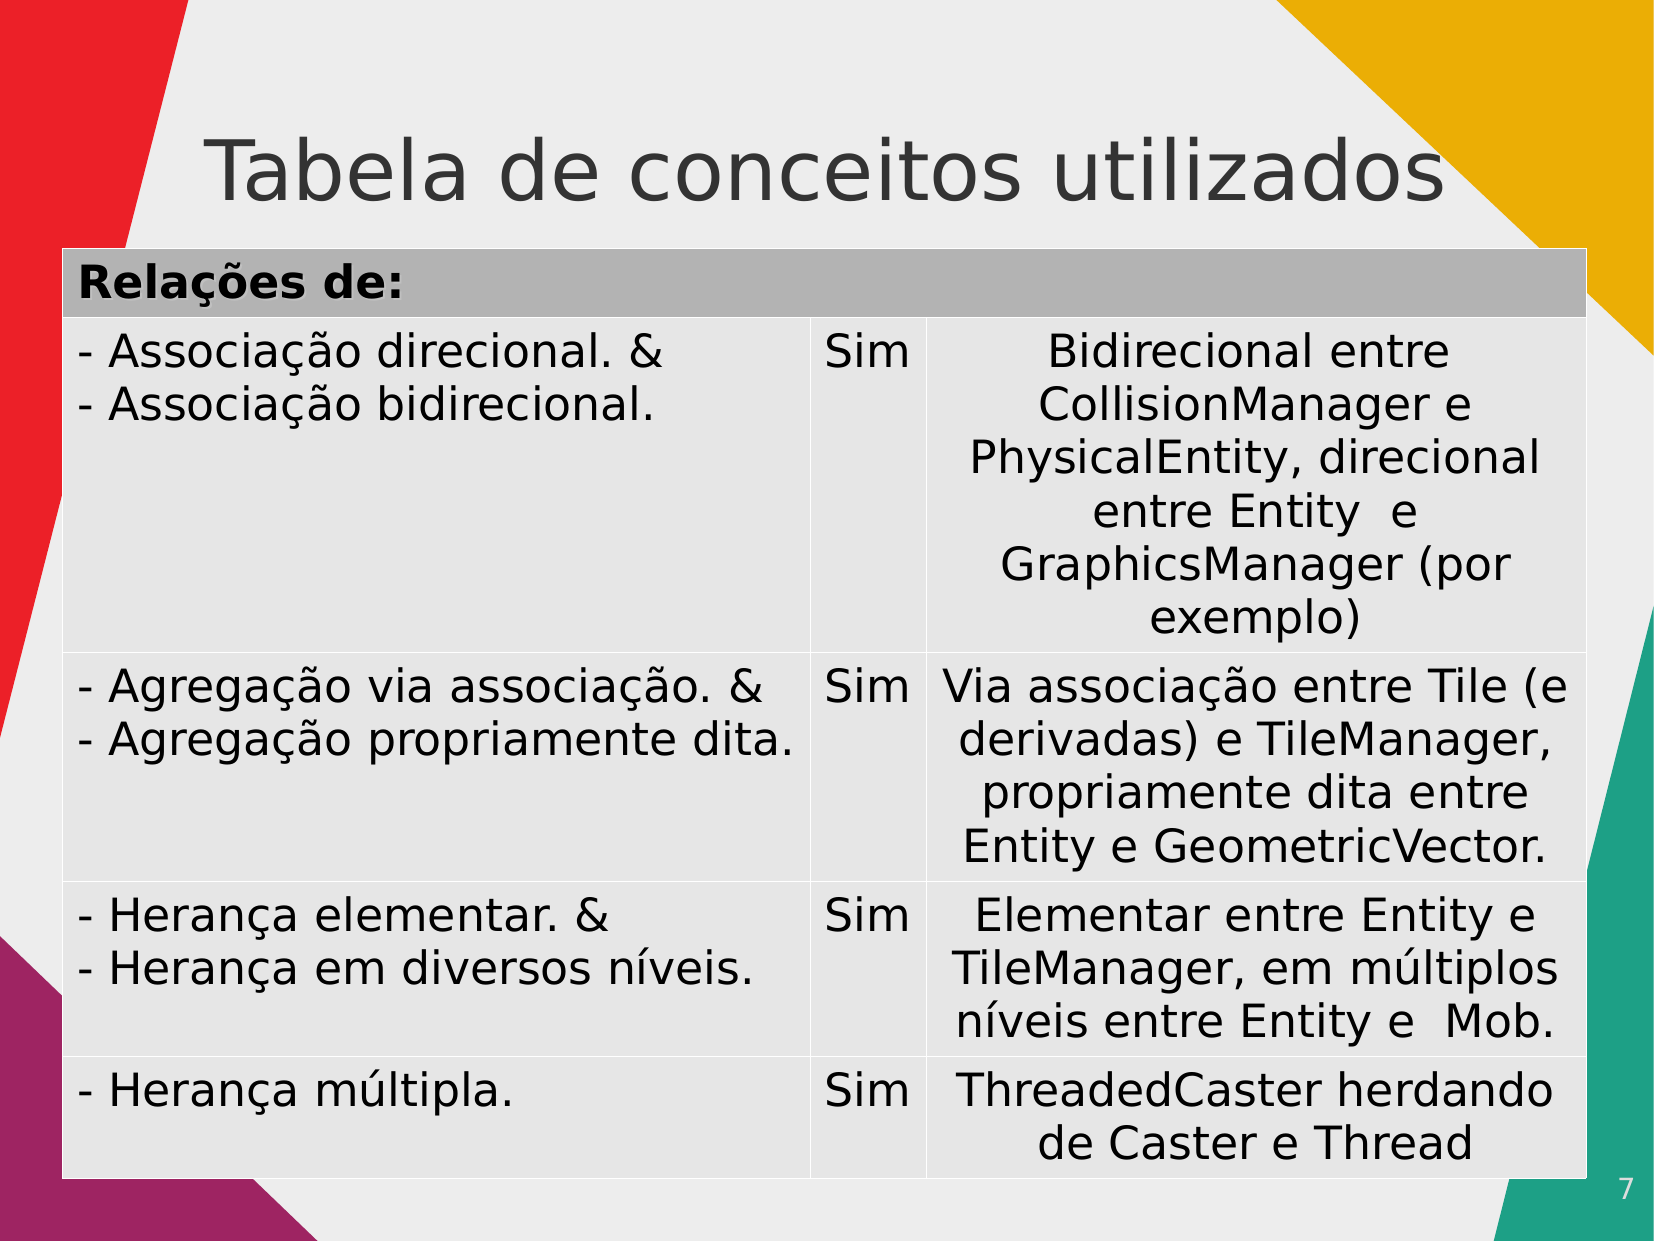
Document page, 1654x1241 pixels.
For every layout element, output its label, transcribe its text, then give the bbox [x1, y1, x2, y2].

table_cell Sim [811, 653, 926, 881]
table_cell Bidirecional entre CollisionManager e PhysicalEntity, direcional entre Entity e GraphicsManager (por exemplo) [927, 318, 1586, 652]
table_cell Sim [811, 1057, 926, 1178]
table_cell Sim [811, 882, 926, 1056]
title Tabela de conceitos utilizados [114, 73, 1539, 248]
table_cell - Herança múltipla. [63, 1057, 810, 1178]
table_cell Elementar entre Entity e TileManager, em múltiplos níveis entre Entity e Mob. [927, 882, 1586, 1056]
table_cell - Agregação via associação. & - Agregação propriamente dita. [63, 653, 810, 881]
table_header Relações de: [63, 249, 1586, 317]
table_cell - Herança elementar. & - Herança em diversos níveis. [63, 882, 810, 1056]
table_cell Via associação entre Tile (e derivadas) e TileManager, propriamente dita entre Entity e GeometricVector. [927, 653, 1586, 881]
table_cell Sim [811, 318, 926, 652]
table_cell ThreadedCaster herdando de Caster e Thread [927, 1057, 1586, 1178]
table_cell - Associação direcional. & - Associação bidirecional. [63, 318, 810, 652]
